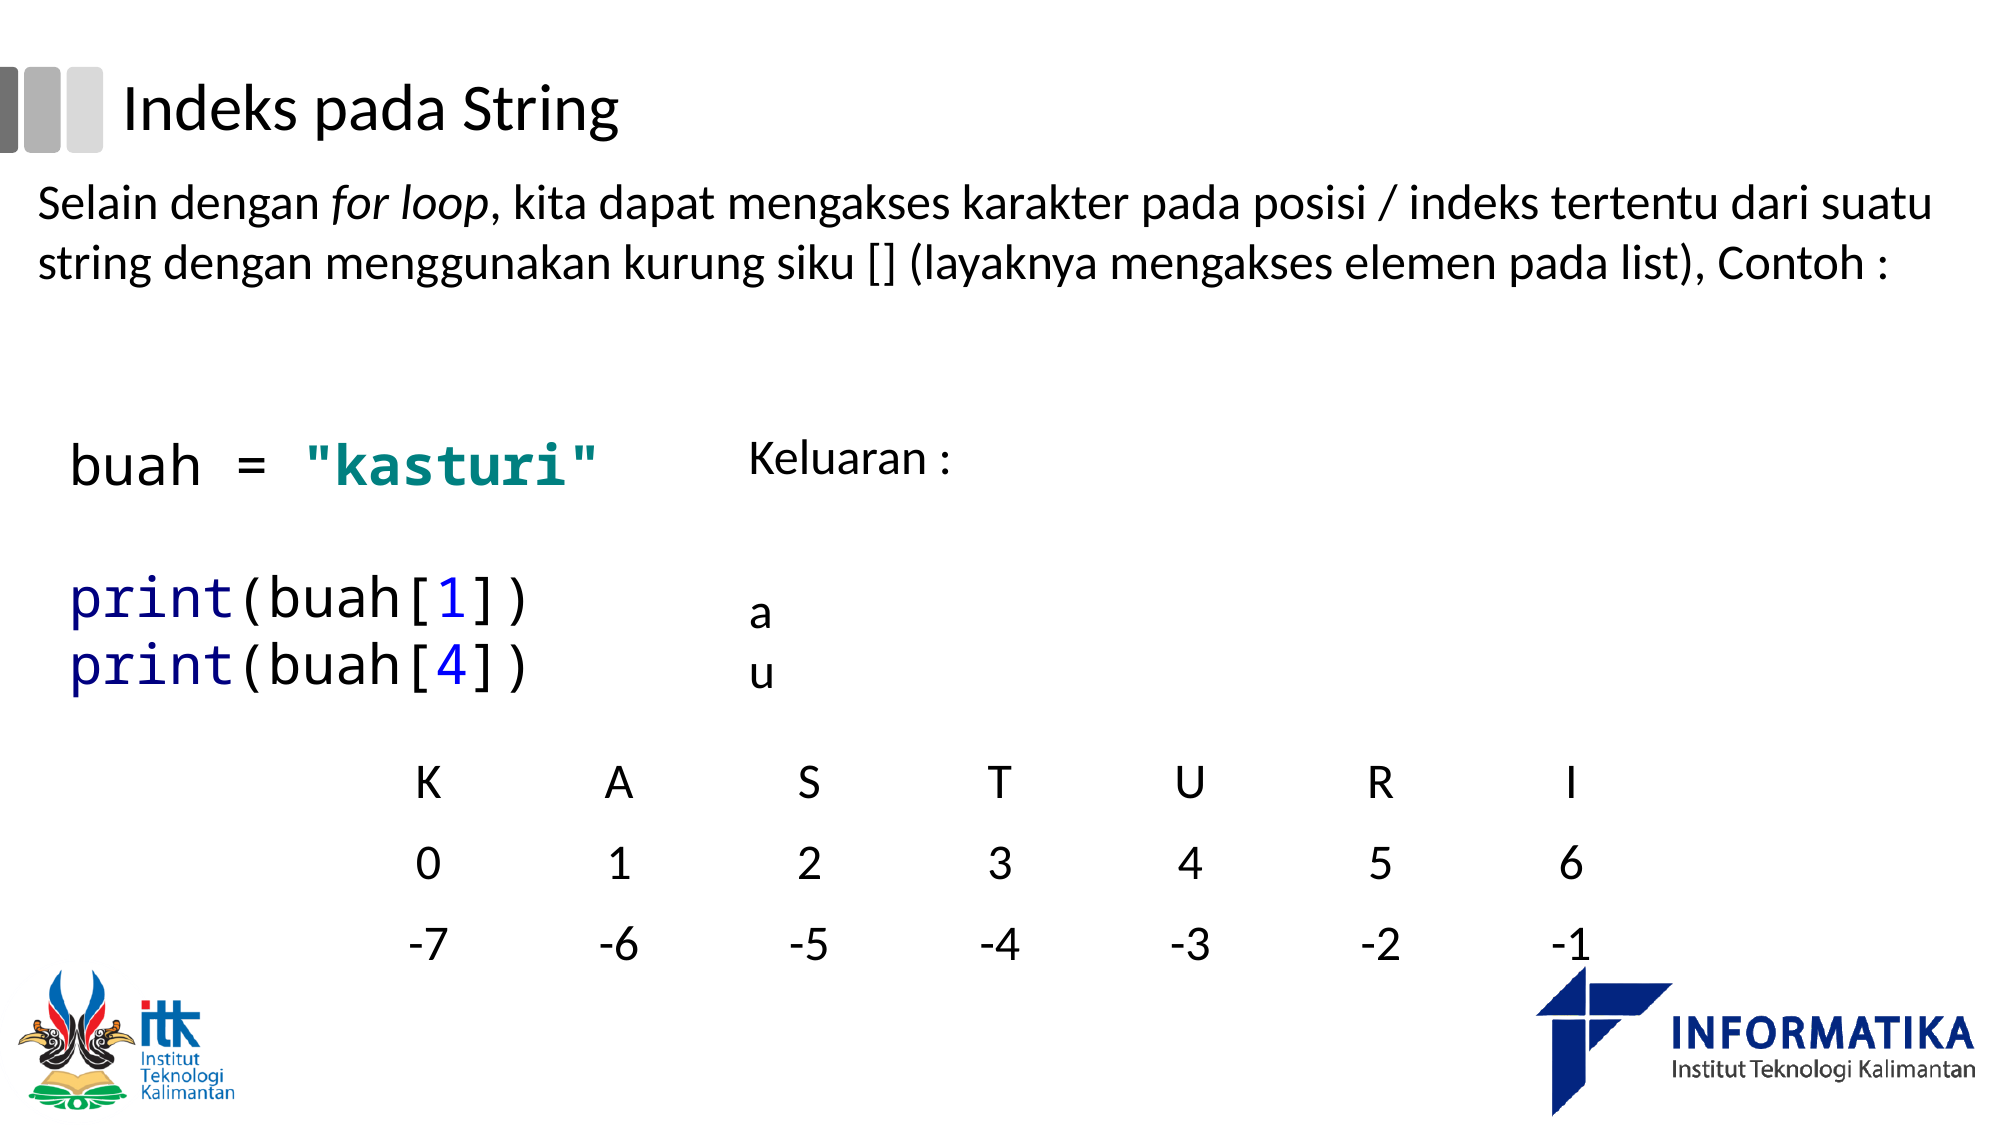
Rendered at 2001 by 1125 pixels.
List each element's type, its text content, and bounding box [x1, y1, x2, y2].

table_header R [1286, 751, 1476, 832]
table_cell 3 [905, 832, 1095, 913]
table_cell 4 [1095, 832, 1286, 913]
table_header I [1476, 751, 1666, 832]
table_cell 2 [714, 832, 905, 913]
table_cell -1 [1476, 913, 1666, 994]
table_header T [905, 751, 1095, 832]
table_header A [524, 751, 714, 832]
table_cell -4 [905, 913, 1095, 994]
table_cell 5 [1286, 832, 1476, 913]
text_box buah = "kasturi" print(buah[1]) print(buah[4]) [49, 419, 707, 706]
table_cell 1 [524, 832, 714, 913]
table_cell -6 [524, 913, 714, 994]
title Indeks pada String [102, 53, 1828, 162]
table_header K [333, 751, 524, 832]
text_box Keluaran : a u [734, 417, 1479, 706]
table_cell -7 [333, 913, 524, 994]
table_cell 6 [1476, 832, 1666, 913]
picture [0, 935, 253, 1125]
table_cell -3 [1095, 913, 1286, 994]
table_cell 0 [333, 832, 524, 913]
text_box Selain dengan for loop, kita dapat mengakses karakter pada posisi / indeks tertentu dari suatu string dengan menggunakan kurung siku [] (layaknya mengakses elemen pada list), Contoh : [22, 162, 1965, 297]
picture [1534, 965, 1976, 1118]
table_cell -2 [1286, 913, 1476, 994]
table_header S [714, 751, 905, 832]
table_header U [1095, 751, 1286, 832]
table_cell -5 [714, 913, 905, 994]
